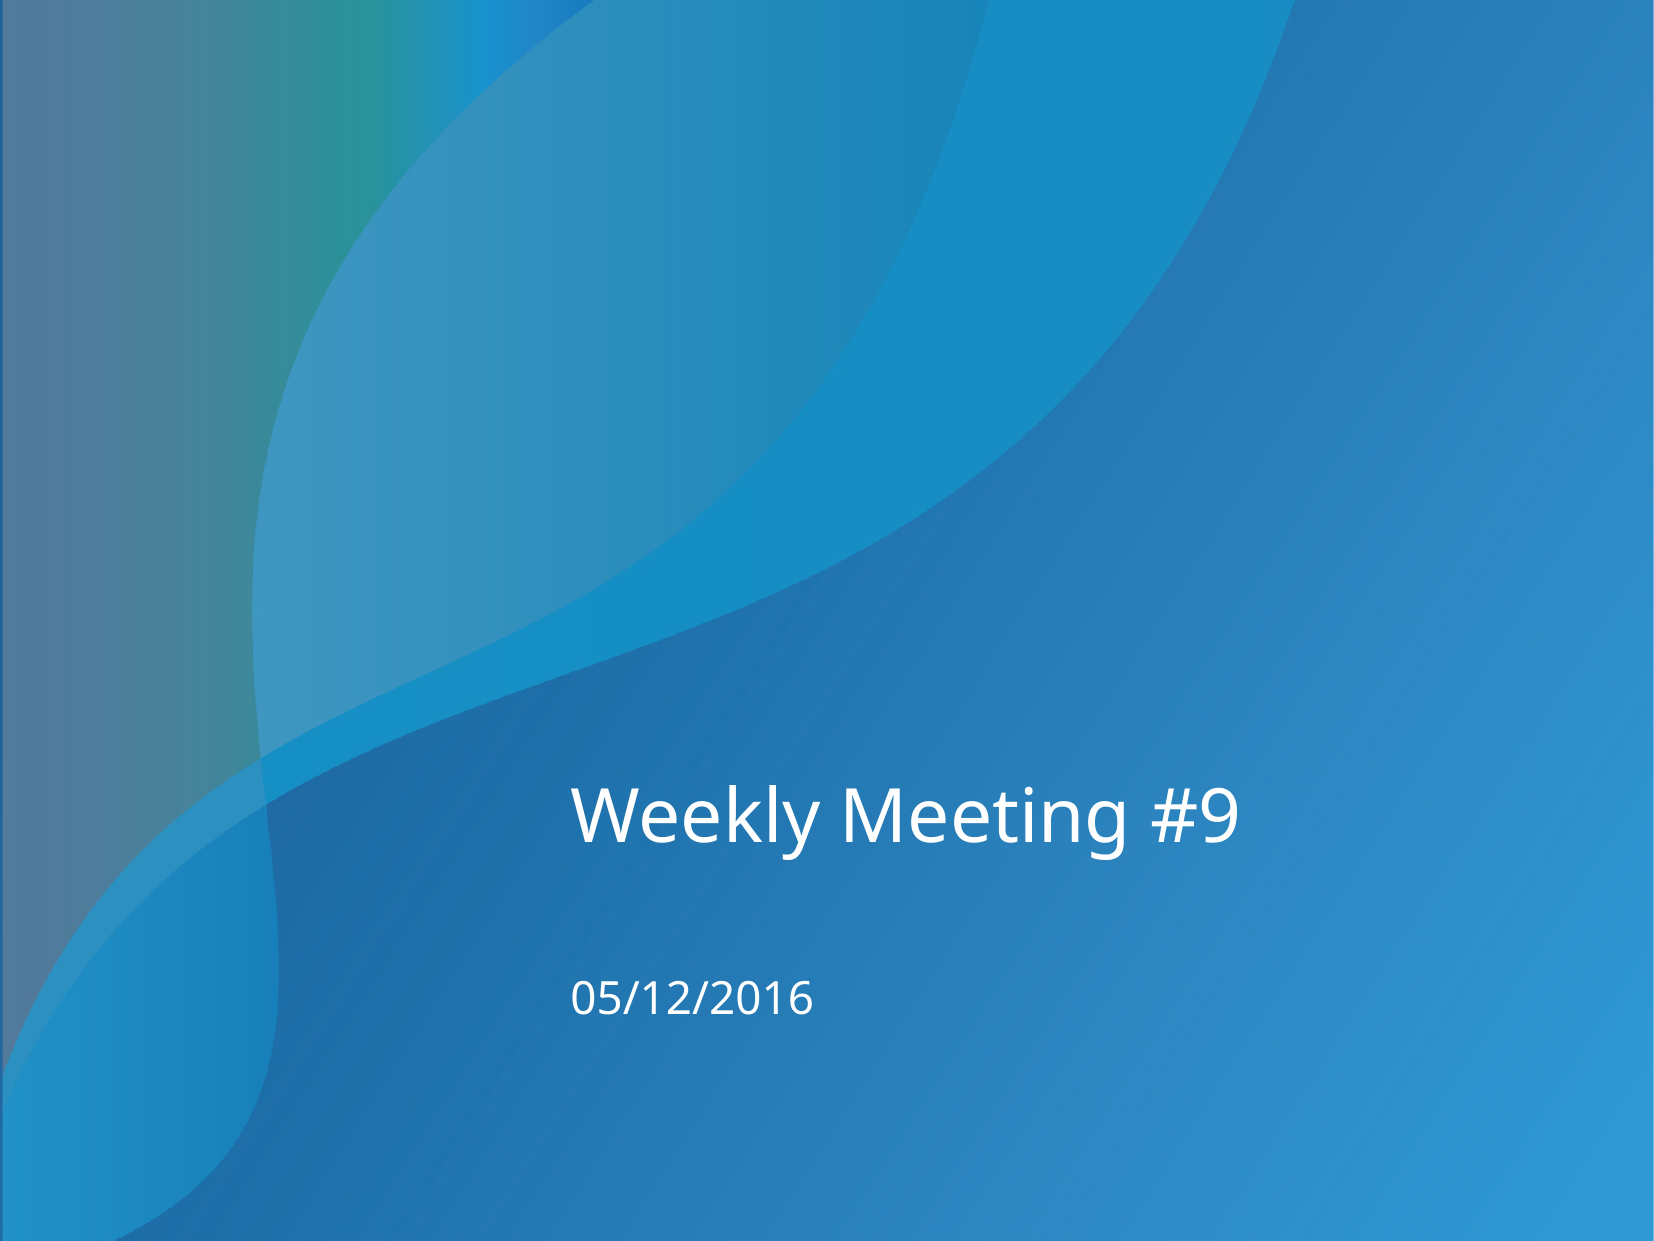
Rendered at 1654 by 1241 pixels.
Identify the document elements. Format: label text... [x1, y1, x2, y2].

subtitle 05/12/2016 [570, 927, 1262, 1066]
picture [0, 0, 1654, 1241]
title Weekly Meeting #9 [570, 702, 1497, 925]
